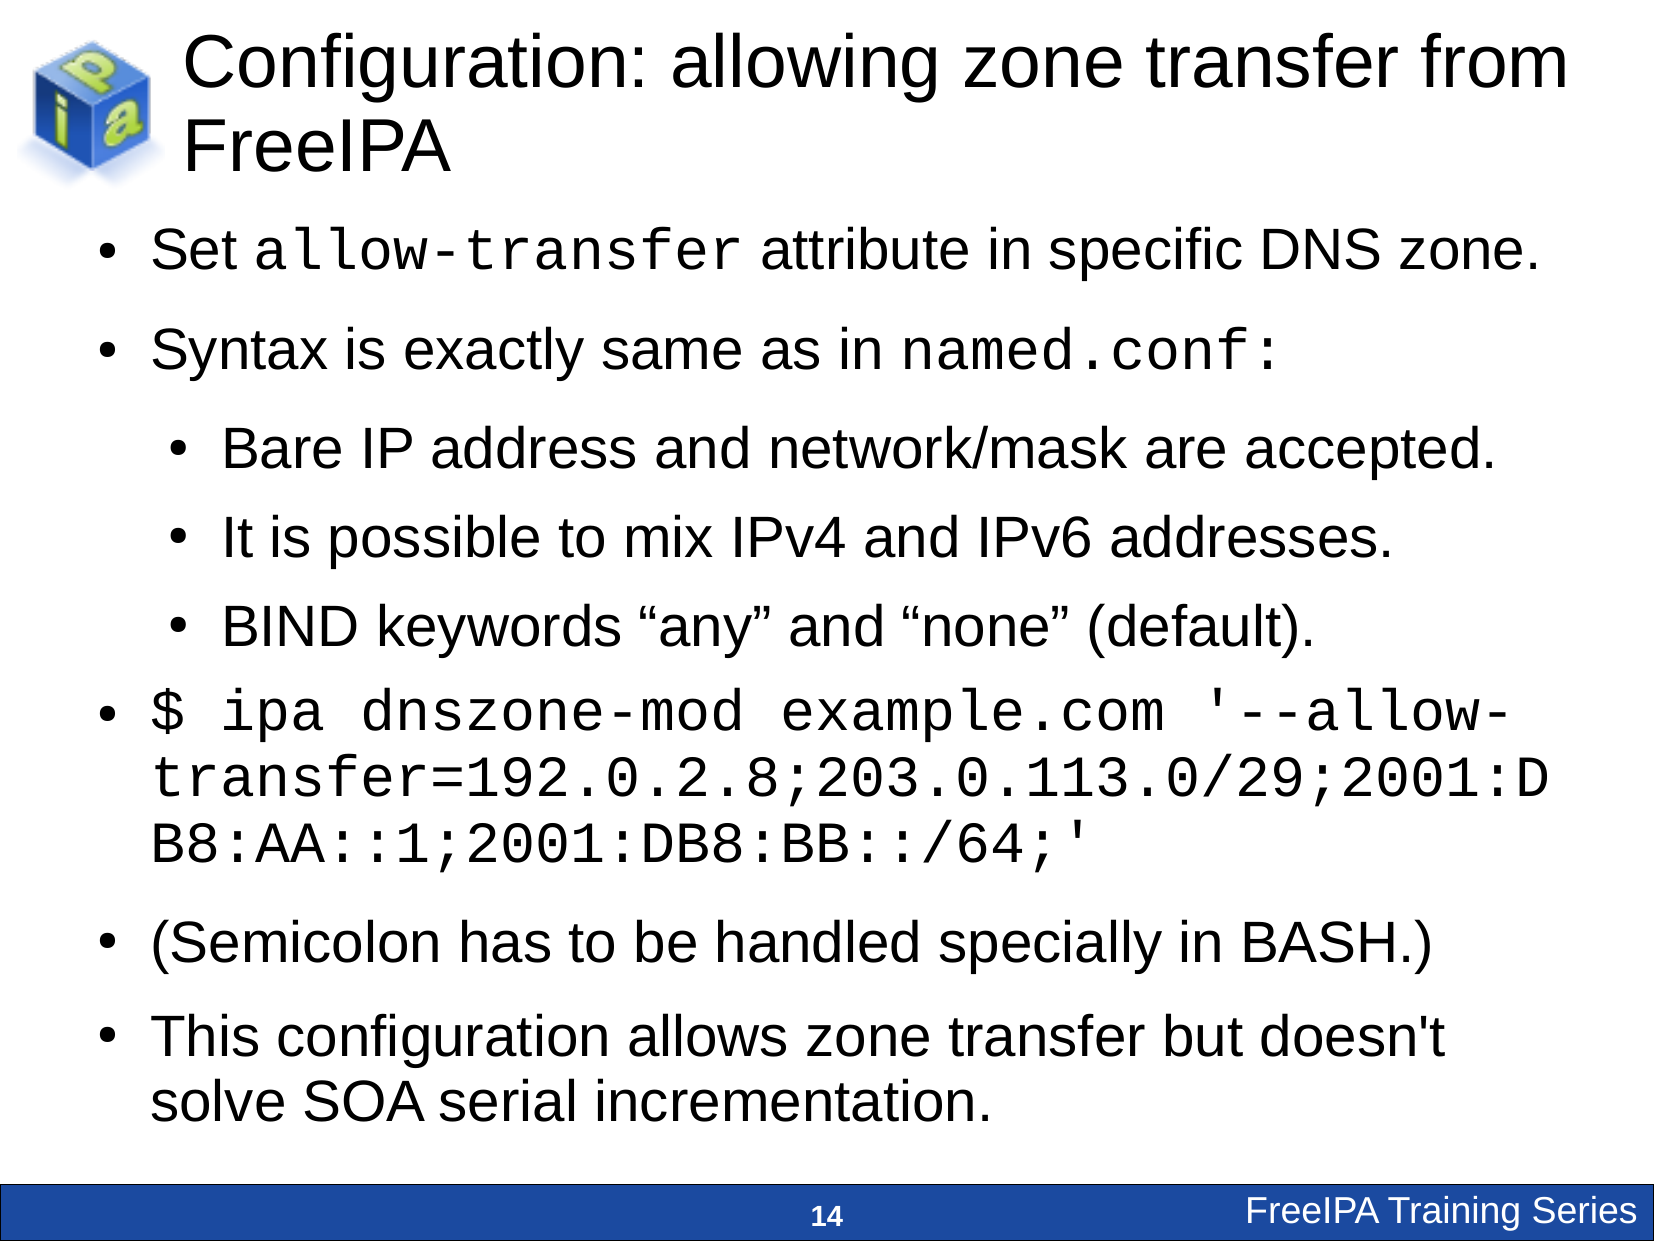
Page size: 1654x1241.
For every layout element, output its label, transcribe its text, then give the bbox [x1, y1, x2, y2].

title Configuration: allowing zone transfer from FreeIPA [182, 19, 1579, 188]
picture [17, 34, 165, 193]
list Set allow-transfer attribute in specific DNS zone. Syntax is exactly same as in named.conf: Bare IP address and network/mask are accepted. It is possible to mix IPv4 and IPv6 addresses. BIND keywords “any” and “none” (default). $ ipa dnszone-mod example.com '--allow-transfer=192.0.2.8;203.0.113.0/29;2001:DB8:AA::1;2001:DB8:BB::/64;' (Semicolon has to be handled specially in BASH.) This configuration allows zone transfer but doesn't solve SOA serial incrementation. [79, 217, 1578, 1135]
